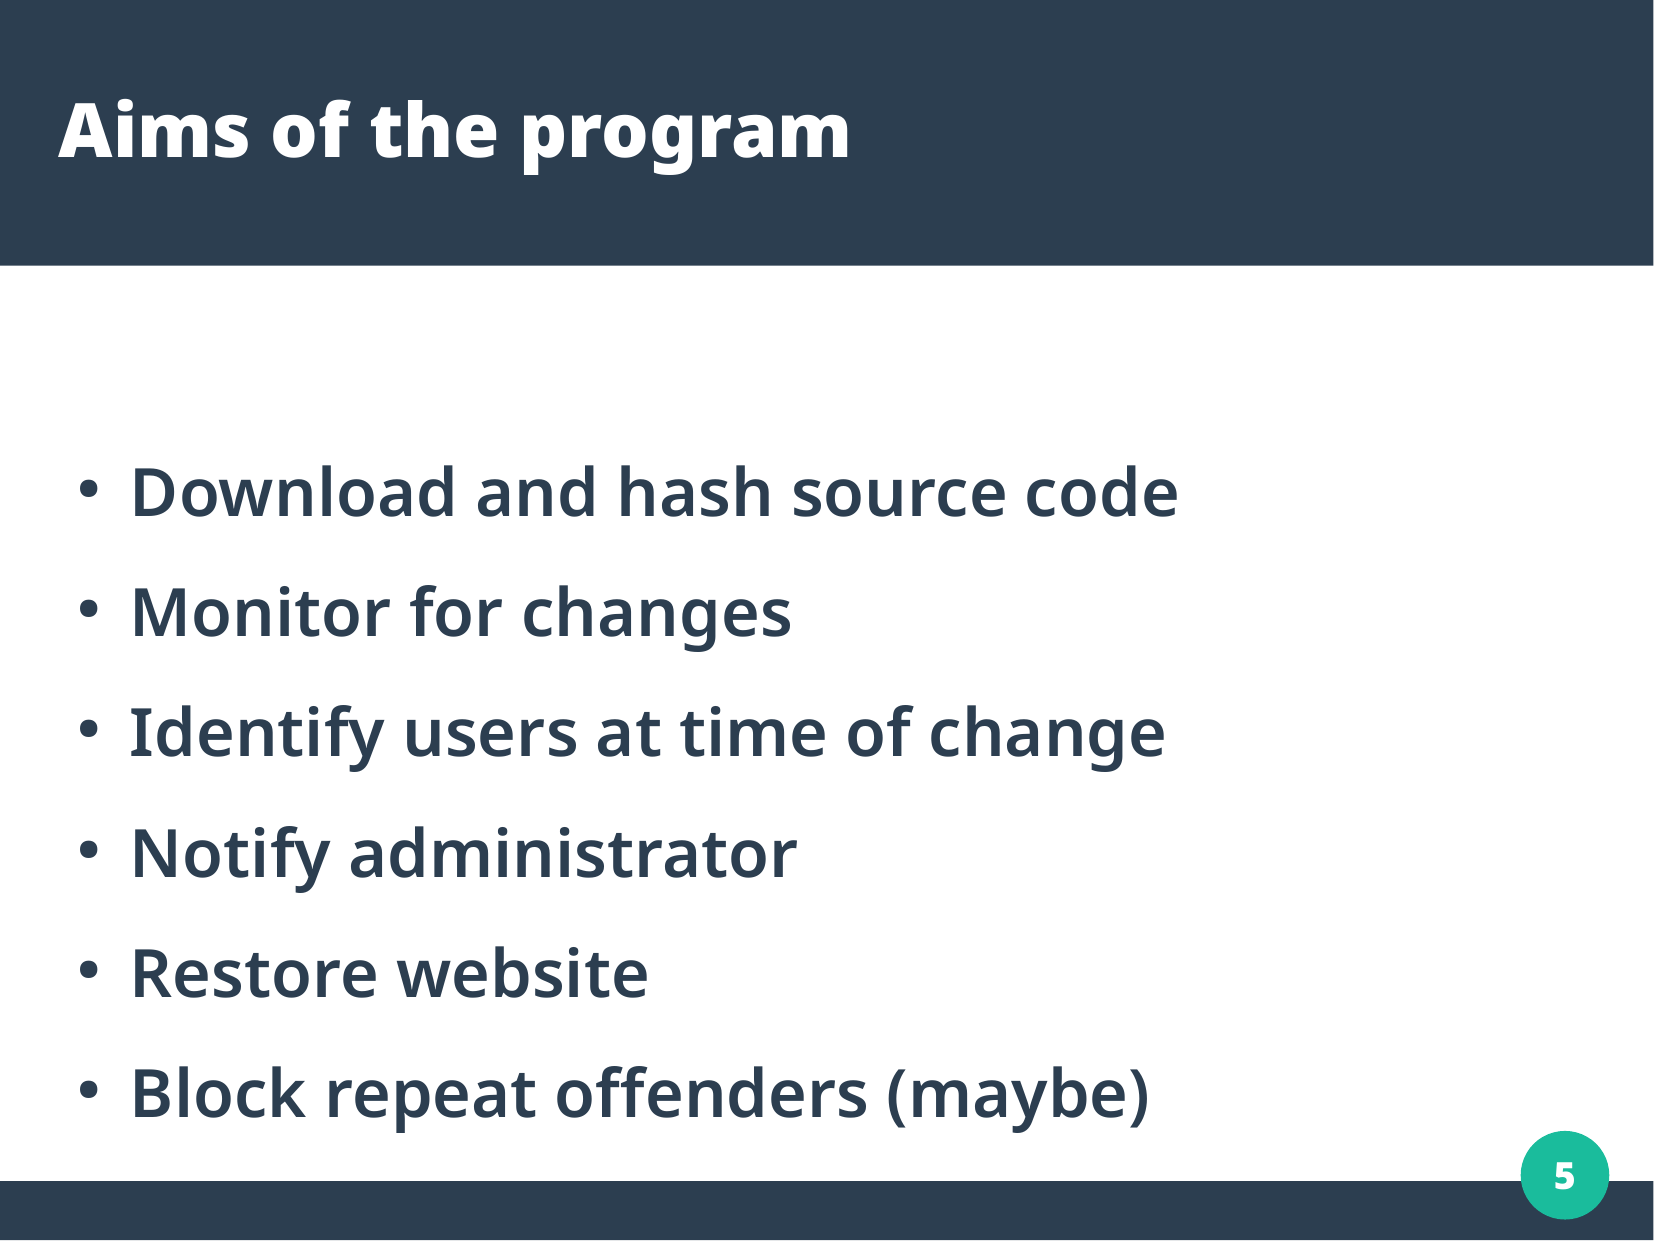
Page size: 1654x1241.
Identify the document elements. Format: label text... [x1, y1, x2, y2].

title Aims of the program [59, 49, 1595, 207]
list Download and hash source code Monitor for changes Identify users at time of change Notify administrator Restore website Block repeat offenders (maybe) [59, 324, 1595, 1152]
